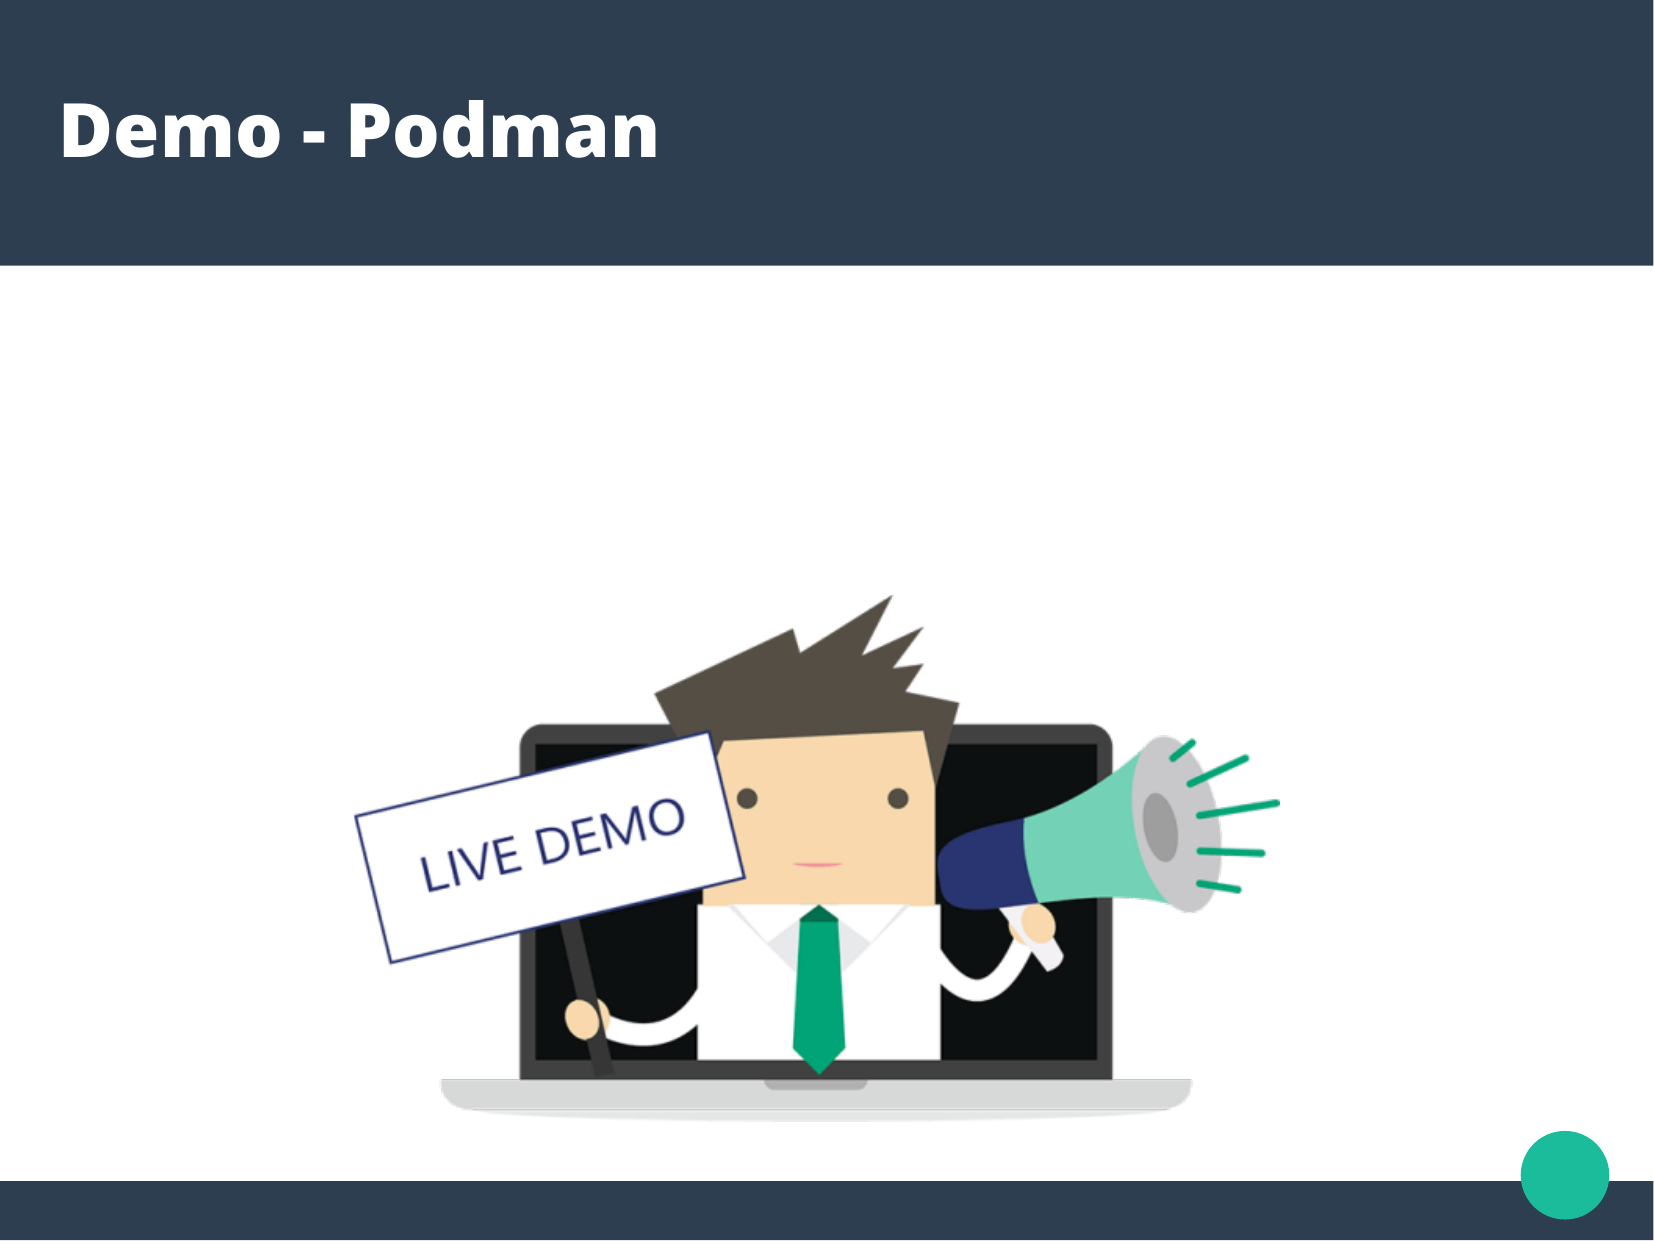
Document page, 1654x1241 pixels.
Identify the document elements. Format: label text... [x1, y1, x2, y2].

title Demo - Podman [59, 49, 1595, 207]
picture [354, 595, 1280, 1123]
